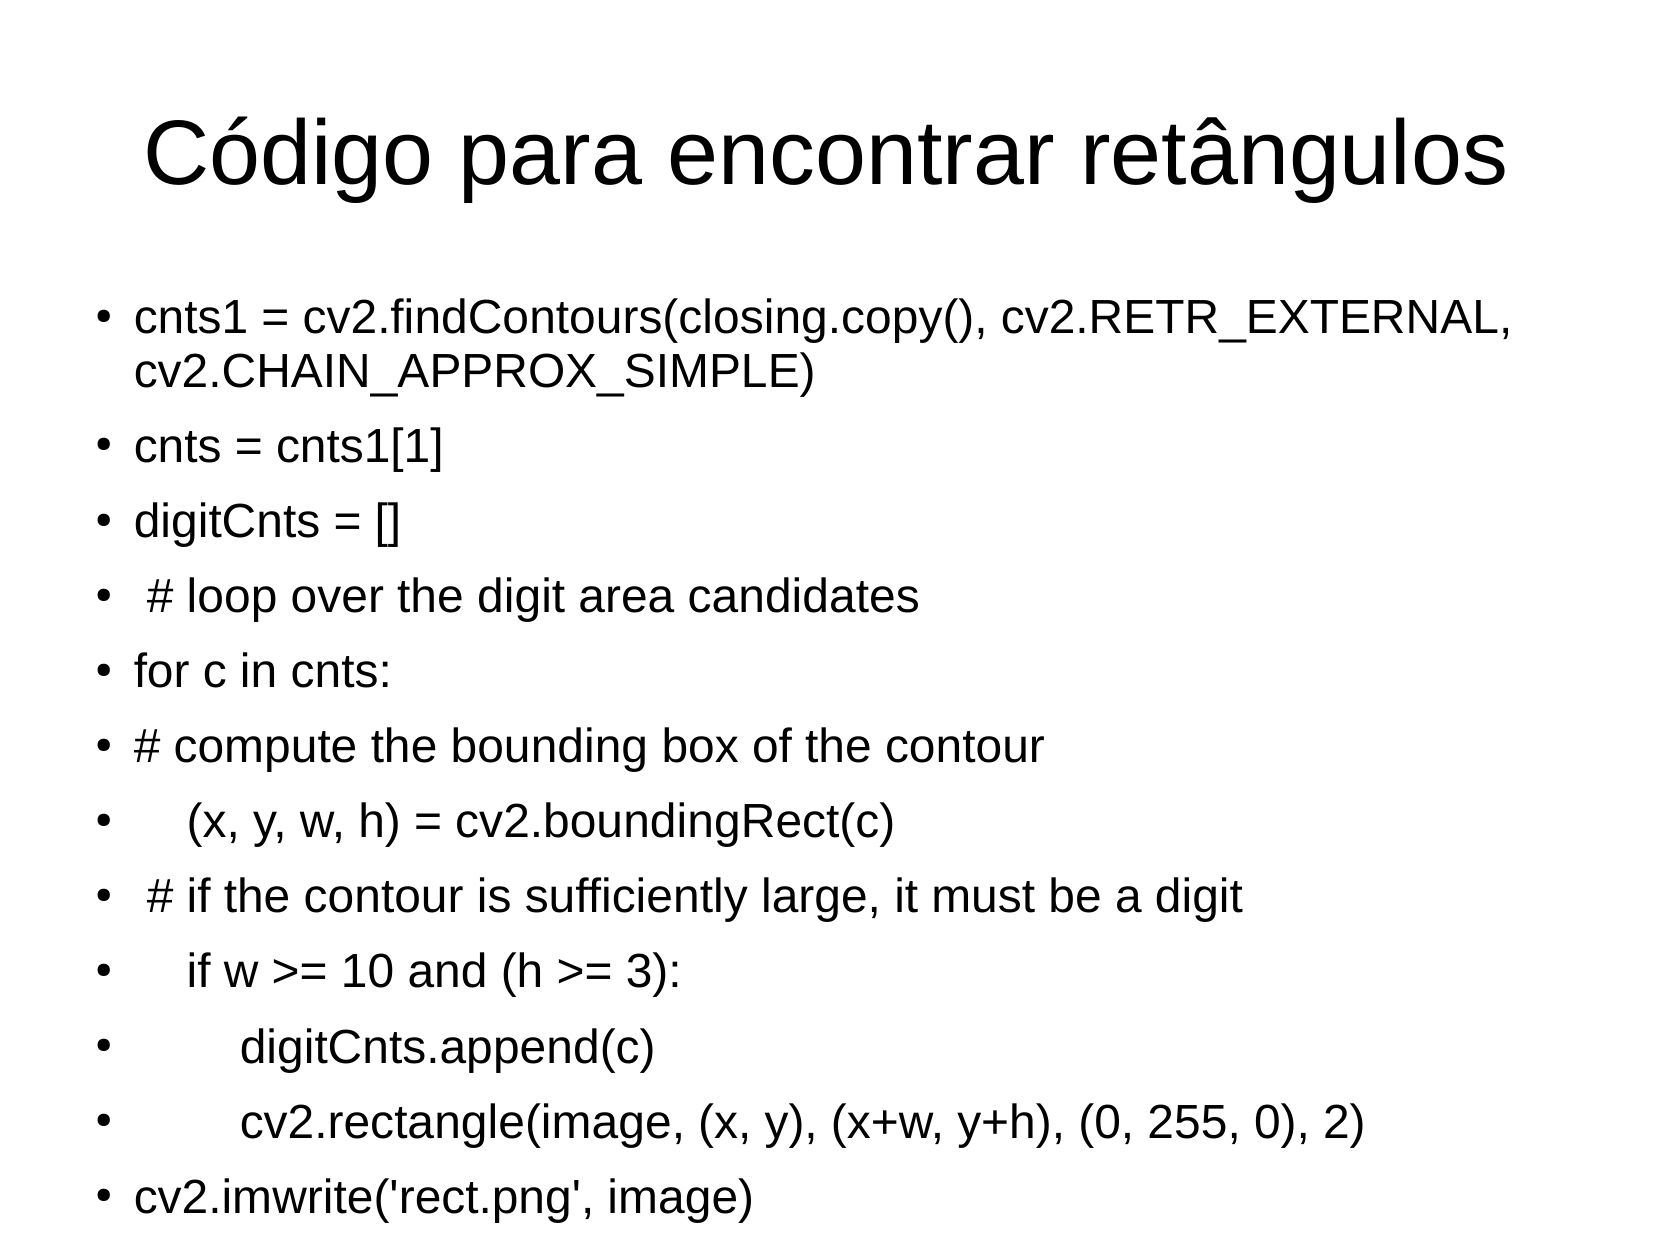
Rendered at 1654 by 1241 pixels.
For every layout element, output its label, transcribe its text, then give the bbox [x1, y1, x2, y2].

list cnts1 = cv2.findContours(closing.copy(), cv2.RETR_EXTERNAL, cv2.CHAIN_APPROX_SIMPLE) cnts = cnts1[1] digitCnts = [] # loop over the digit area candidates for c in cnts: # compute the bounding box of the contour (x, y, w, h) = cv2.boundingRect(c) # if the contour is sufficiently large, it must be a digit if w >= 10 and (h >= 3): digitCnts.append(c) cv2.rectangle(image, (x, y), (x+w, y+h), (0, 255, 0), 2) cv2.imwrite('rect.png', image) [82, 290, 1571, 1229]
title Código para encontrar retângulos [82, 49, 1571, 257]
